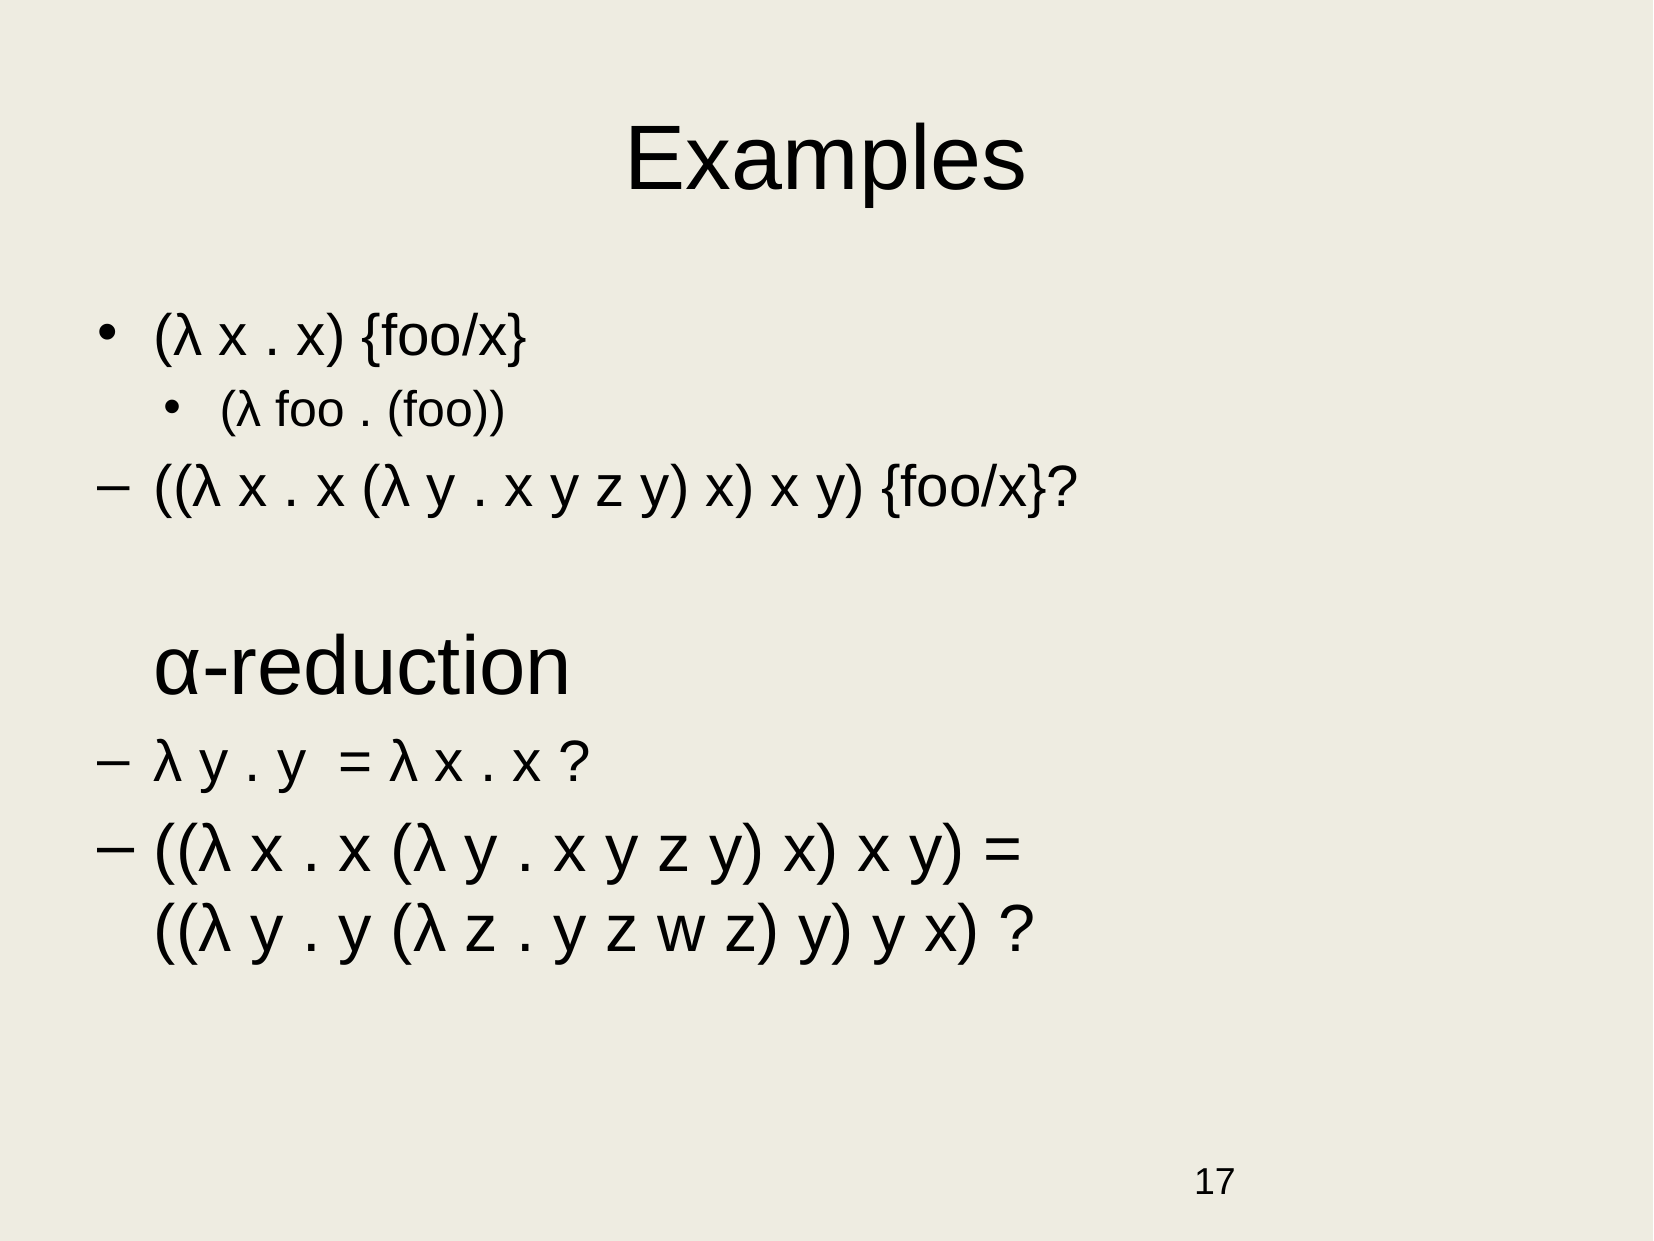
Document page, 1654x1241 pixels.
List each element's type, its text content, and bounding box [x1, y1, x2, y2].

slide_number <number> [1179, 1149, 1565, 1216]
title Examples [82, 49, 1571, 257]
list (λ x . x) {foo/x} (λ foo . (foo)) ((λ x . x (λ y . x y z y) x) x y) {foo/x}? α-reduction λ y . y = λ x . x ? ((λ x . x (λ y . x y z y) x) x y) = ((λ y . y (λ z . y z w z) y) y x) ? [82, 289, 1571, 1109]
